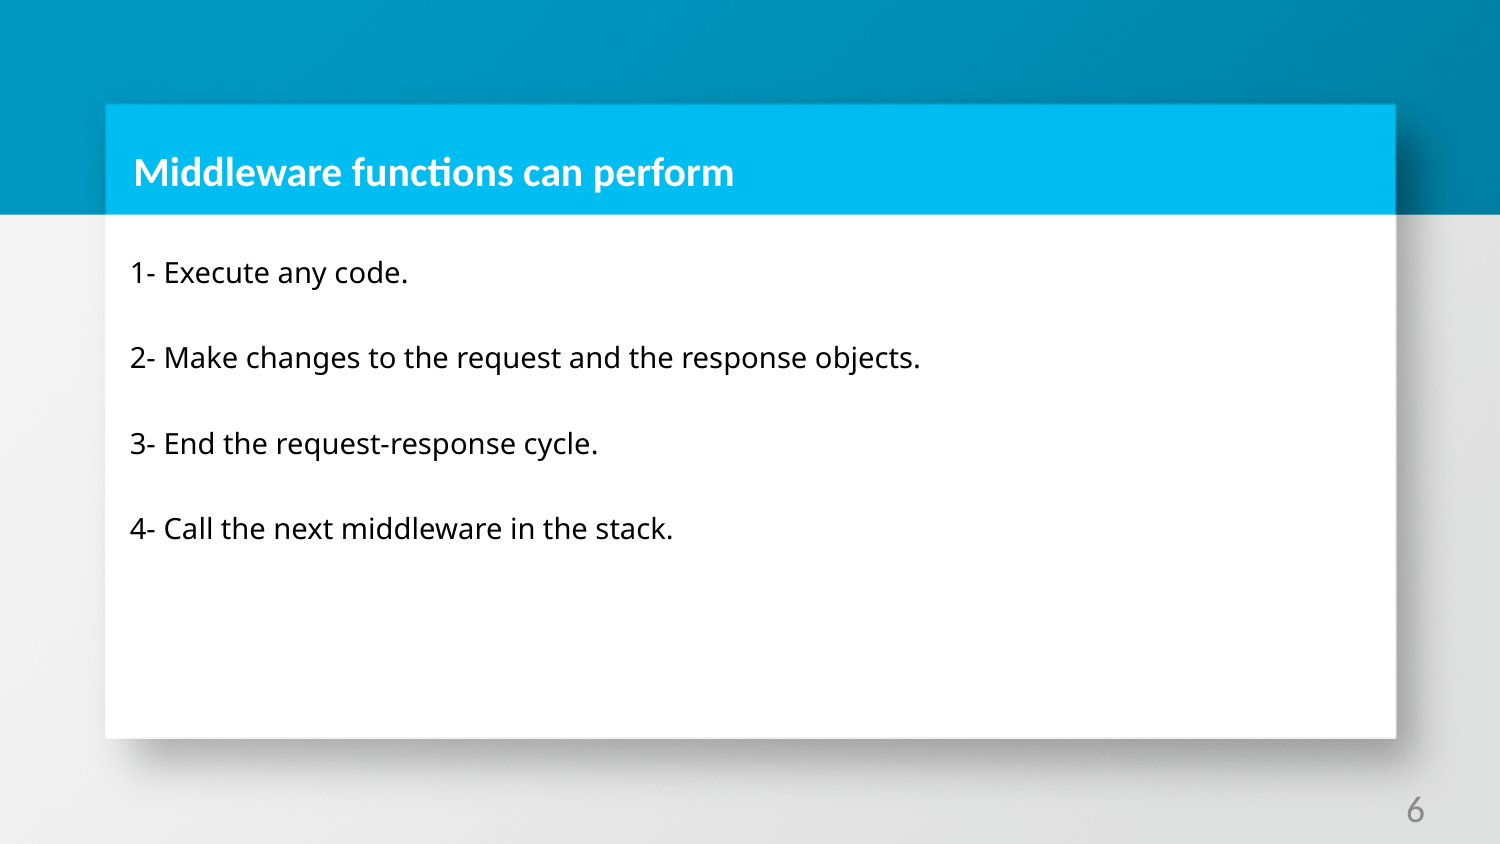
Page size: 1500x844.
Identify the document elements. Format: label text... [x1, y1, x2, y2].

picture [0, 215, 1500, 844]
text_box 1- Execute any code. 2- Make changes to the request and the response objects. 3- End the request-response cycle. 4- Call the next middleware in the stack. [115, 245, 1216, 661]
title Middleware functions can perform [131, 142, 1066, 246]
